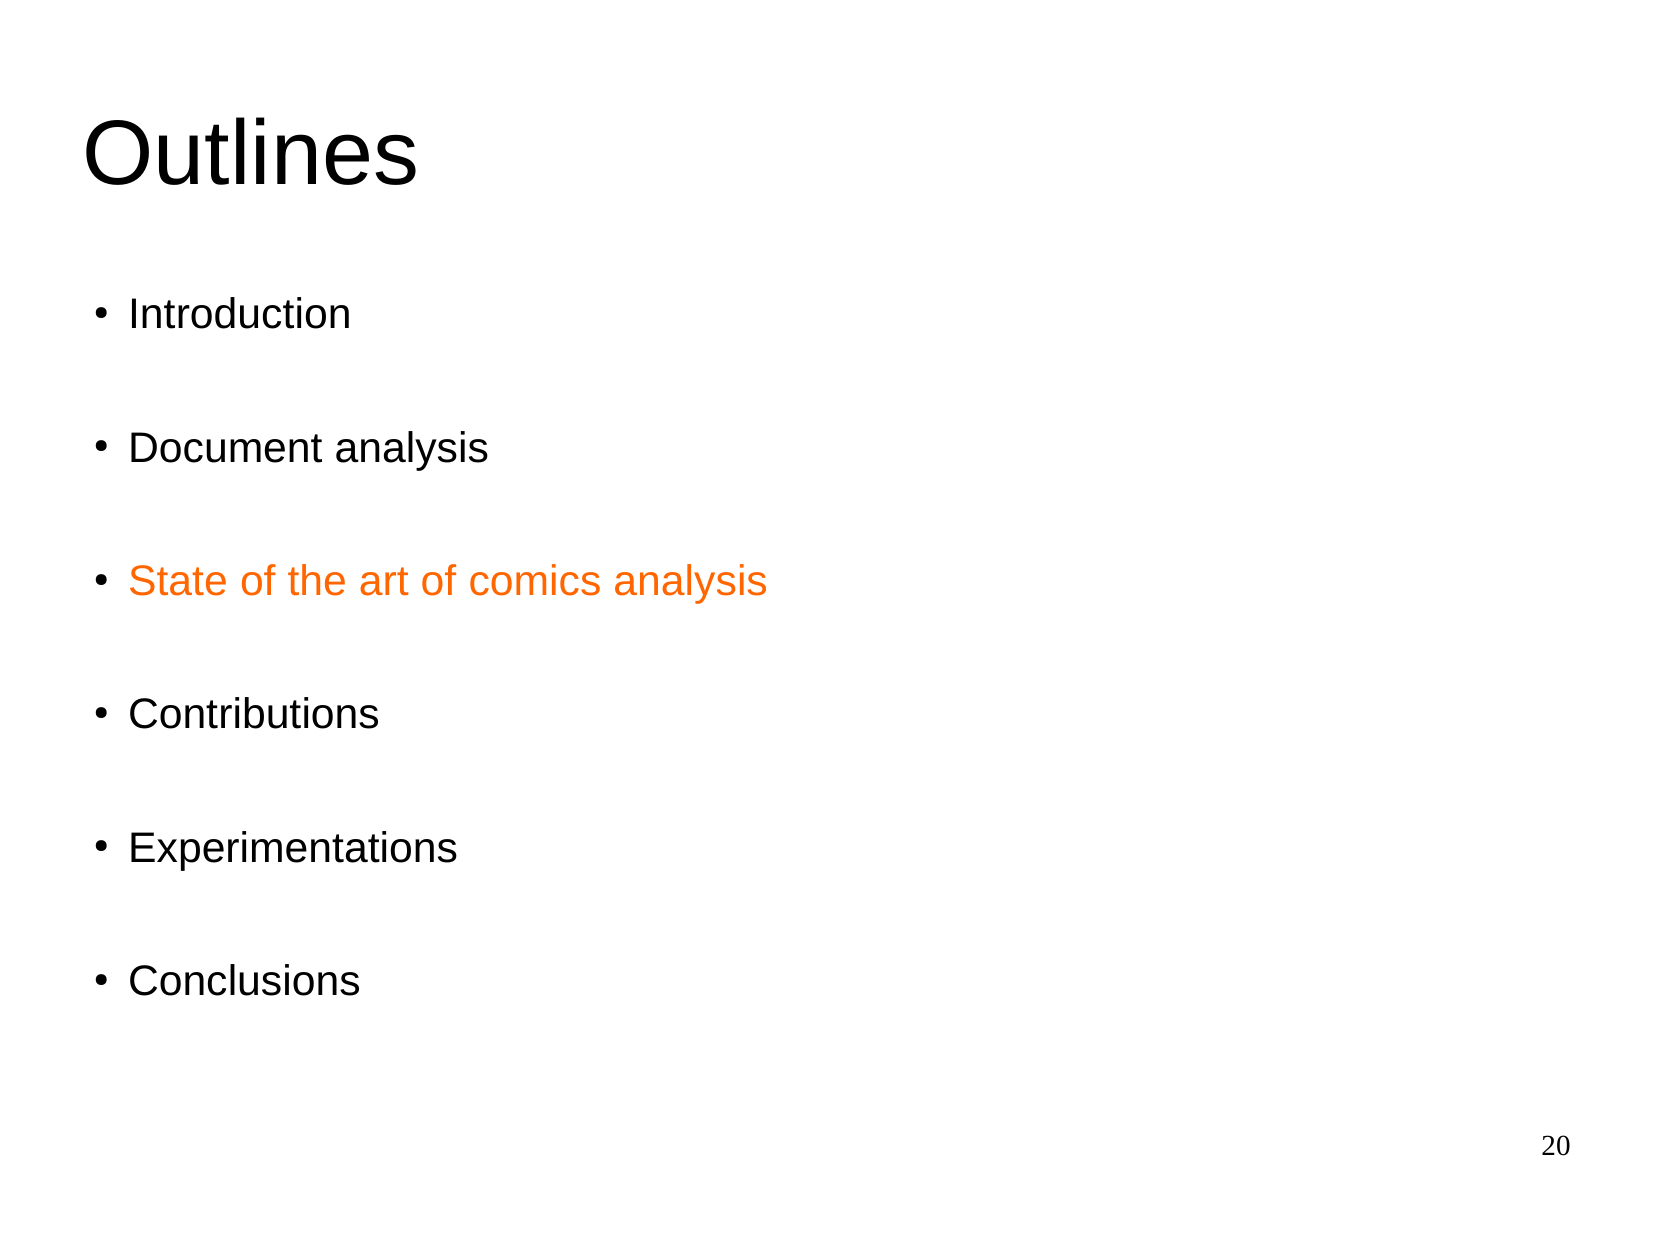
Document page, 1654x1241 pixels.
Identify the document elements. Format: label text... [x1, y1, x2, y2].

title Outlines [82, 49, 1571, 257]
list Introduction Document analysis State of the art of comics analysis Contributions Experimentations Conclusions [82, 290, 863, 1010]
